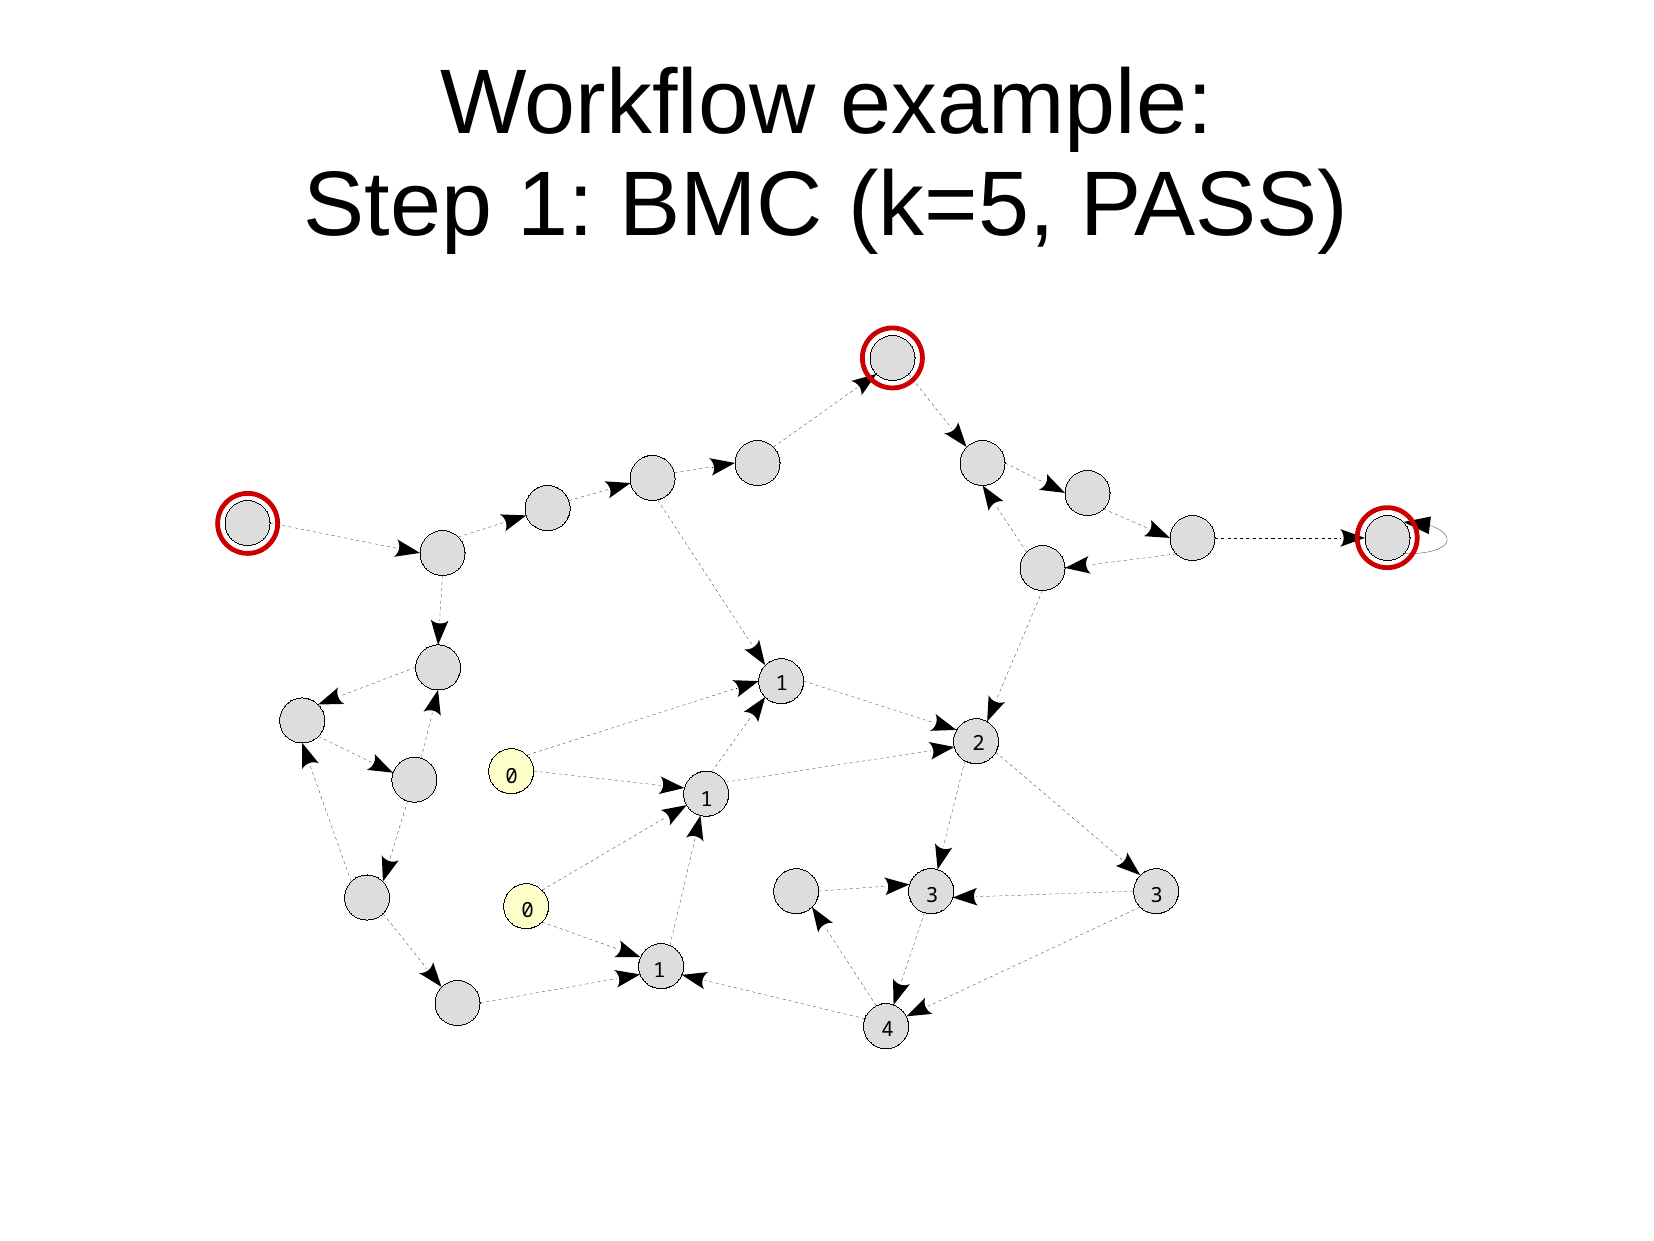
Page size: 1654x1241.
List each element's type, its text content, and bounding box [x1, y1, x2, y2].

text_box [1365, 515, 1411, 561]
text_box [496, 748, 526, 754]
title Workflow example: Step 1: BMC (k=5, PASS) [82, 49, 1571, 257]
text_box 1 [633, 948, 686, 988]
text_box [960, 440, 1005, 486]
text_box [1065, 470, 1111, 516]
text_box 4 [861, 1007, 914, 1047]
text_box [420, 530, 466, 576]
text_box [735, 440, 781, 486]
text_box [870, 335, 916, 381]
text_box [279, 697, 325, 743]
text_box 2 [952, 721, 1005, 761]
text_box [874, 1003, 898, 1007]
text_box [391, 757, 437, 803]
text_box 0 [501, 888, 554, 928]
text_box [1142, 868, 1170, 873]
text_box 0 [485, 754, 538, 794]
text_box 1 [680, 776, 733, 816]
text_box [415, 644, 461, 690]
text_box [768, 700, 794, 704]
text_box [225, 500, 270, 546]
text_box [1170, 515, 1216, 561]
text_box [773, 868, 819, 914]
text_box [344, 874, 390, 921]
text_box [692, 771, 721, 776]
text_box [647, 943, 675, 948]
text_box [1020, 545, 1065, 591]
text_box 3 [1130, 873, 1183, 913]
text_box 3 [906, 873, 958, 913]
text_box [525, 485, 571, 531]
text_box [630, 455, 676, 501]
text_box 1 [756, 660, 808, 700]
text_box [512, 883, 540, 888]
text_box [917, 868, 945, 873]
text_box [435, 980, 480, 1026]
